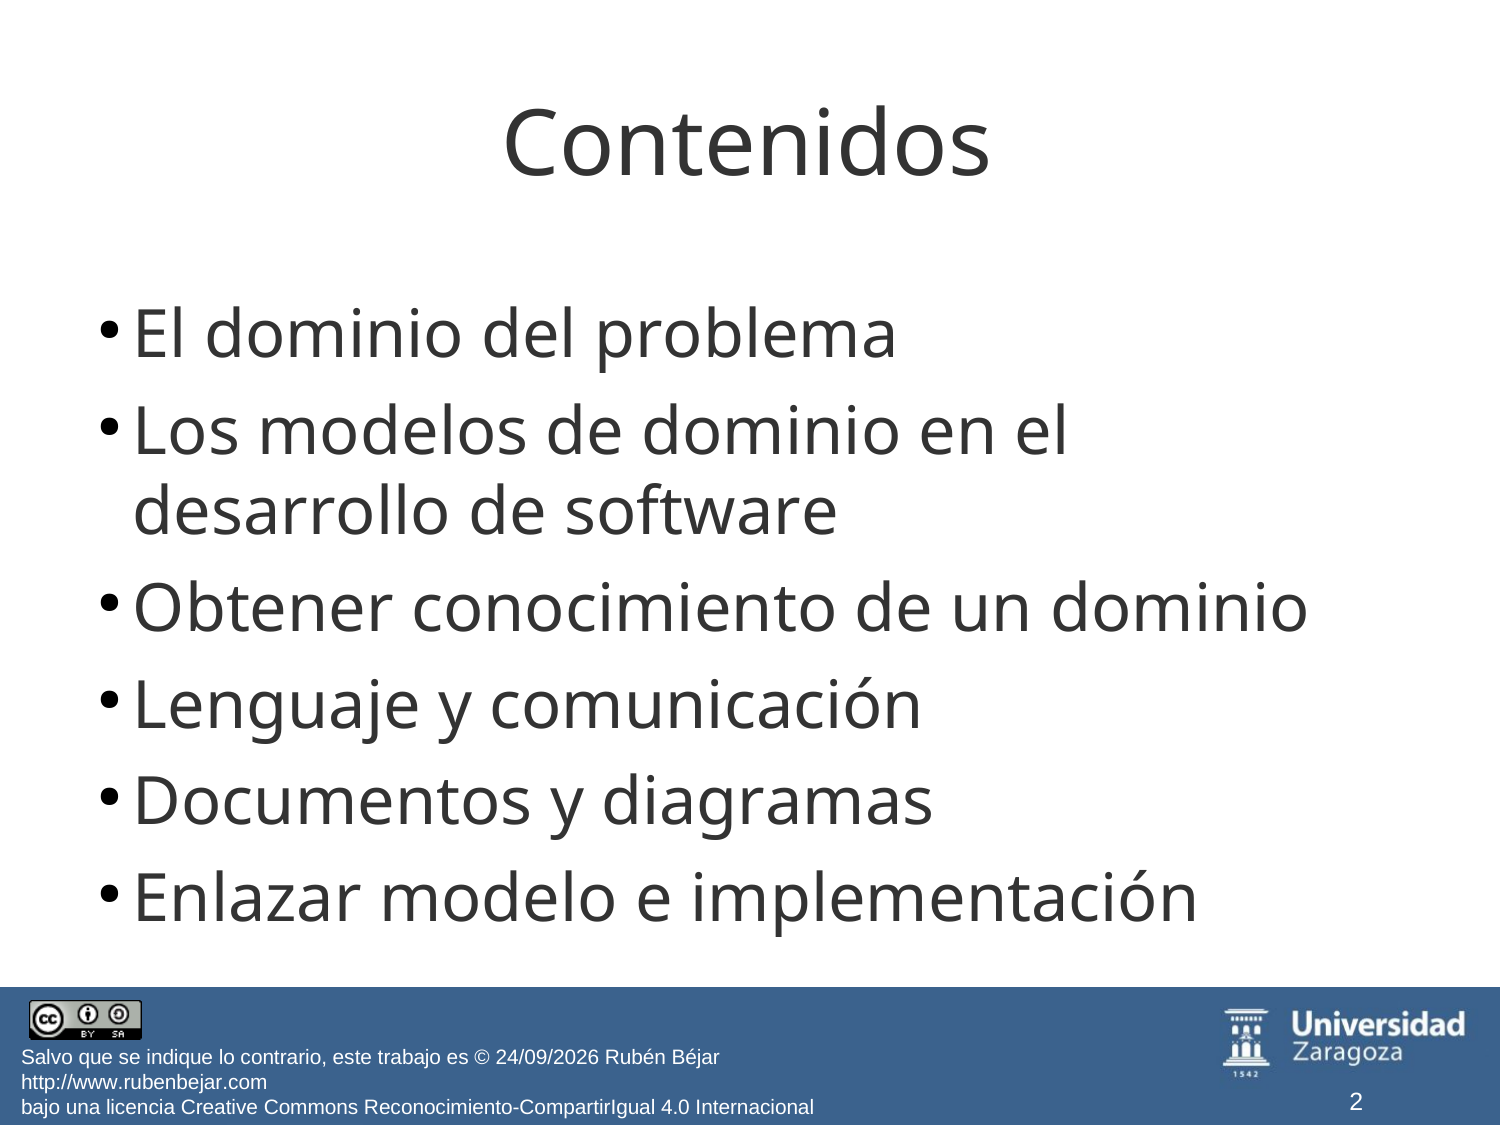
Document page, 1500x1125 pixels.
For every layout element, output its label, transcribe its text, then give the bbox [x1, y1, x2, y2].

picture [0, 987, 1500, 1125]
title Contenidos [74, 21, 1420, 257]
list El dominio del problema Los modelos de dominio en el desarrollo de software Obtener conocimiento de un dominio Lenguaje y comunicación Documentos y diagramas Enlazar modelo e implementación [82, 283, 1418, 957]
